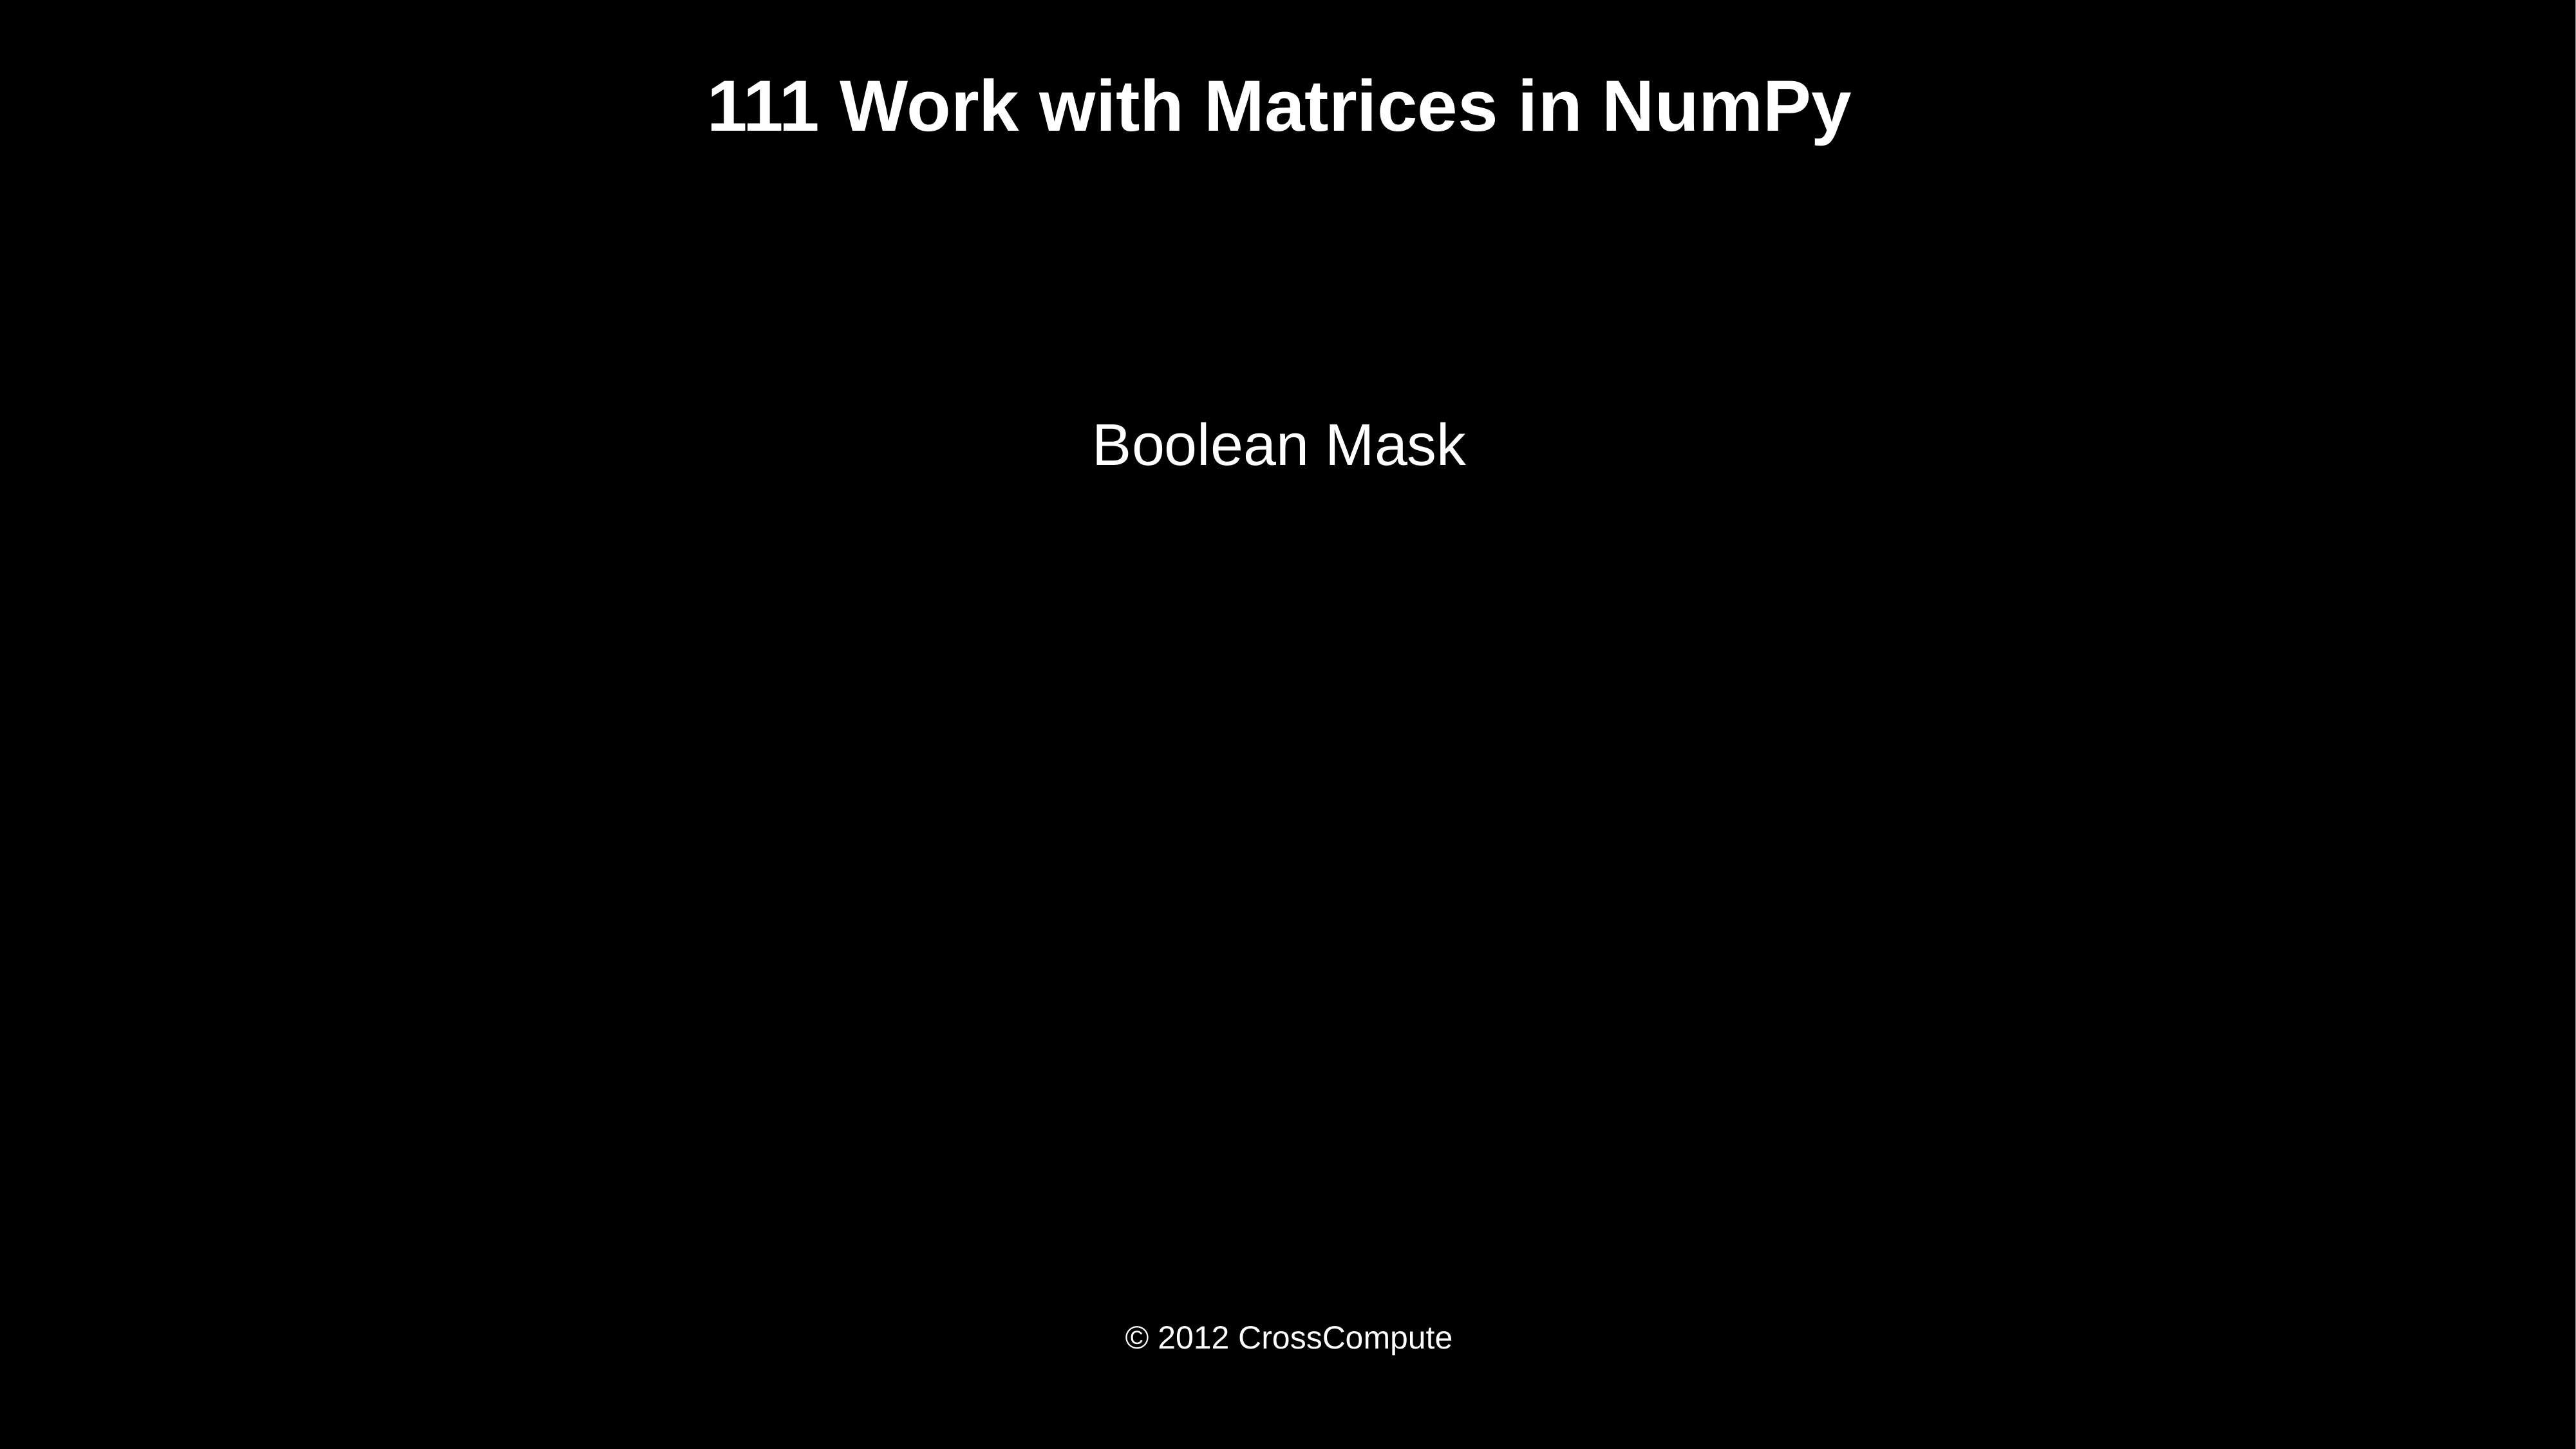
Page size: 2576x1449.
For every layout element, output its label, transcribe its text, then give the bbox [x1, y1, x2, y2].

list Boolean Mask [72, 231, 2488, 1073]
title 111 Work with Matrices in NumPy [72, 19, 2488, 193]
